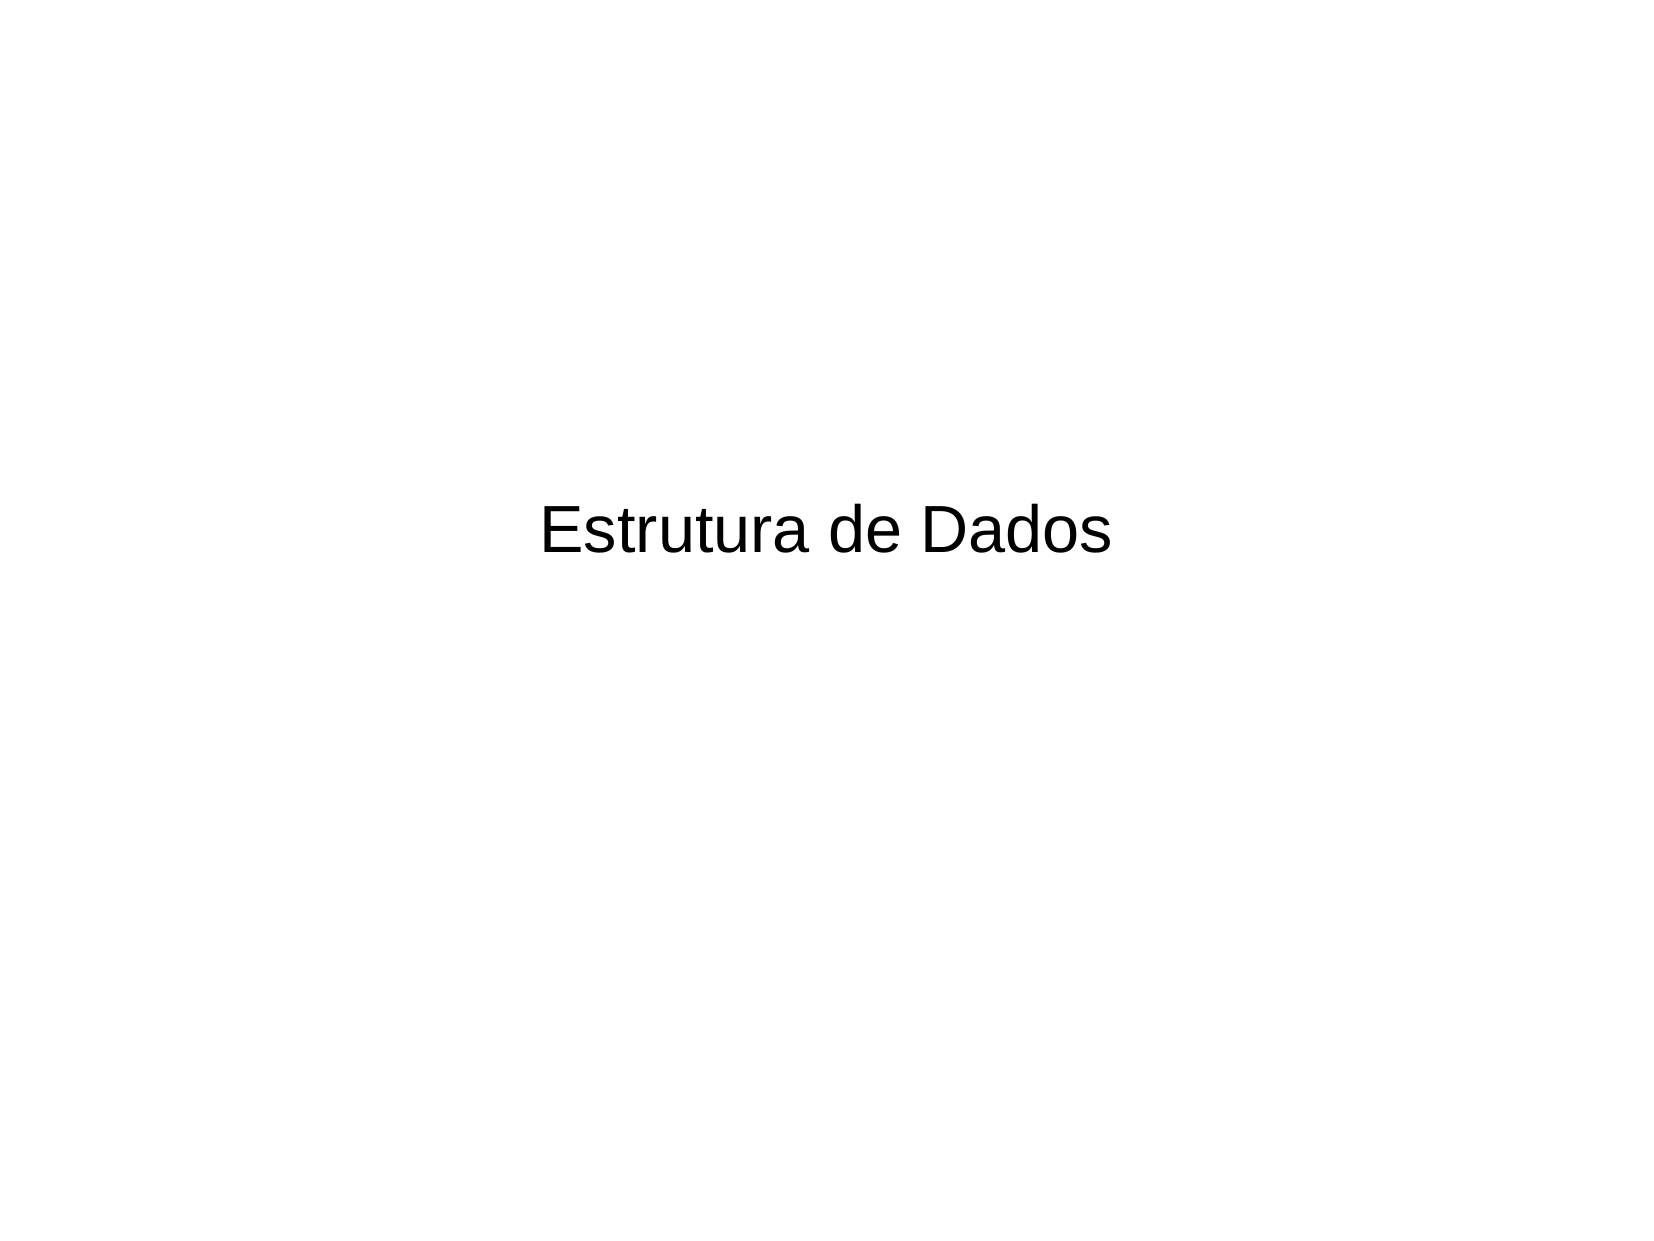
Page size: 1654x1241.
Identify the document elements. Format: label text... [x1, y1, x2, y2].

subtitle Estrutura de Dados [82, 49, 1571, 1010]
